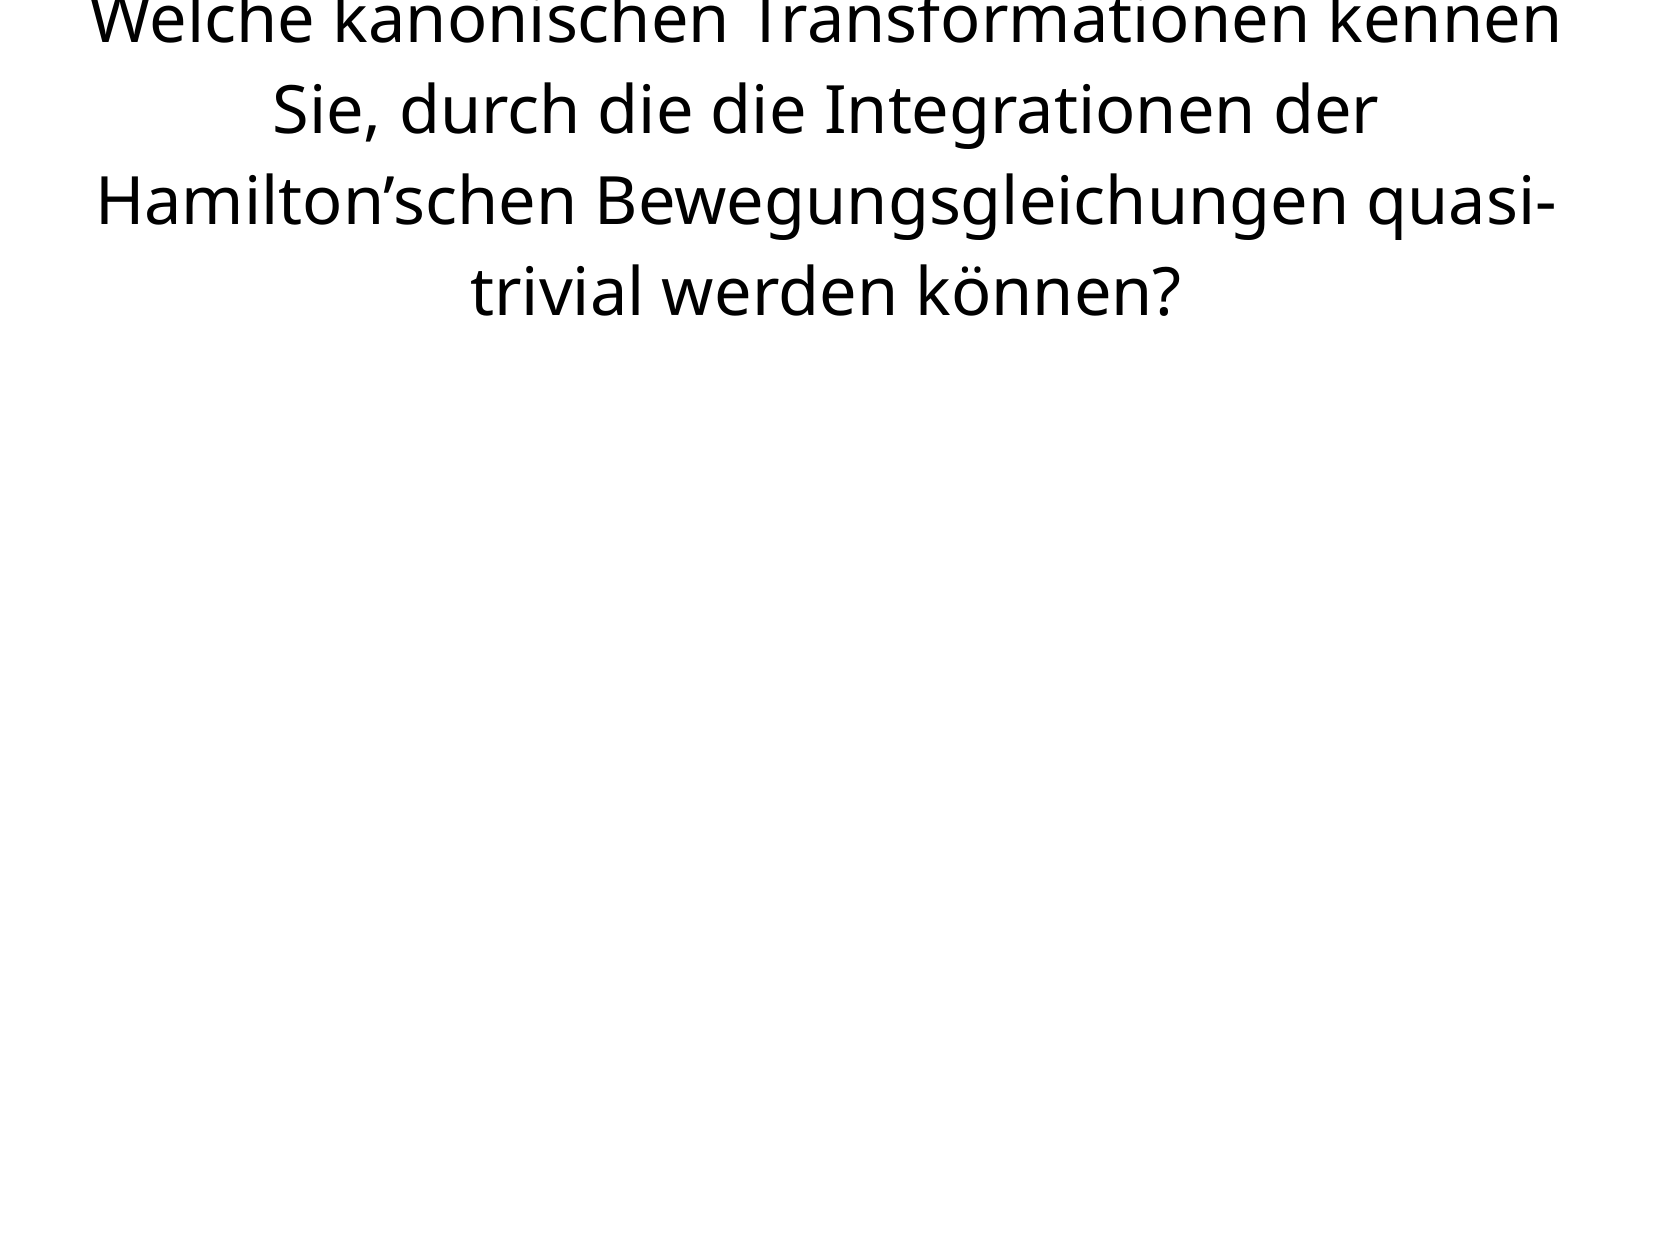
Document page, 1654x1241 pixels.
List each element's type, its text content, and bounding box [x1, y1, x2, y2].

title Welche kanonischen Transformationen kennen Sie, durch die die Integrationen der Hamilton’schen Bewegungsgleichungen quasi-trivial werden können? [82, 0, 1571, 331]
